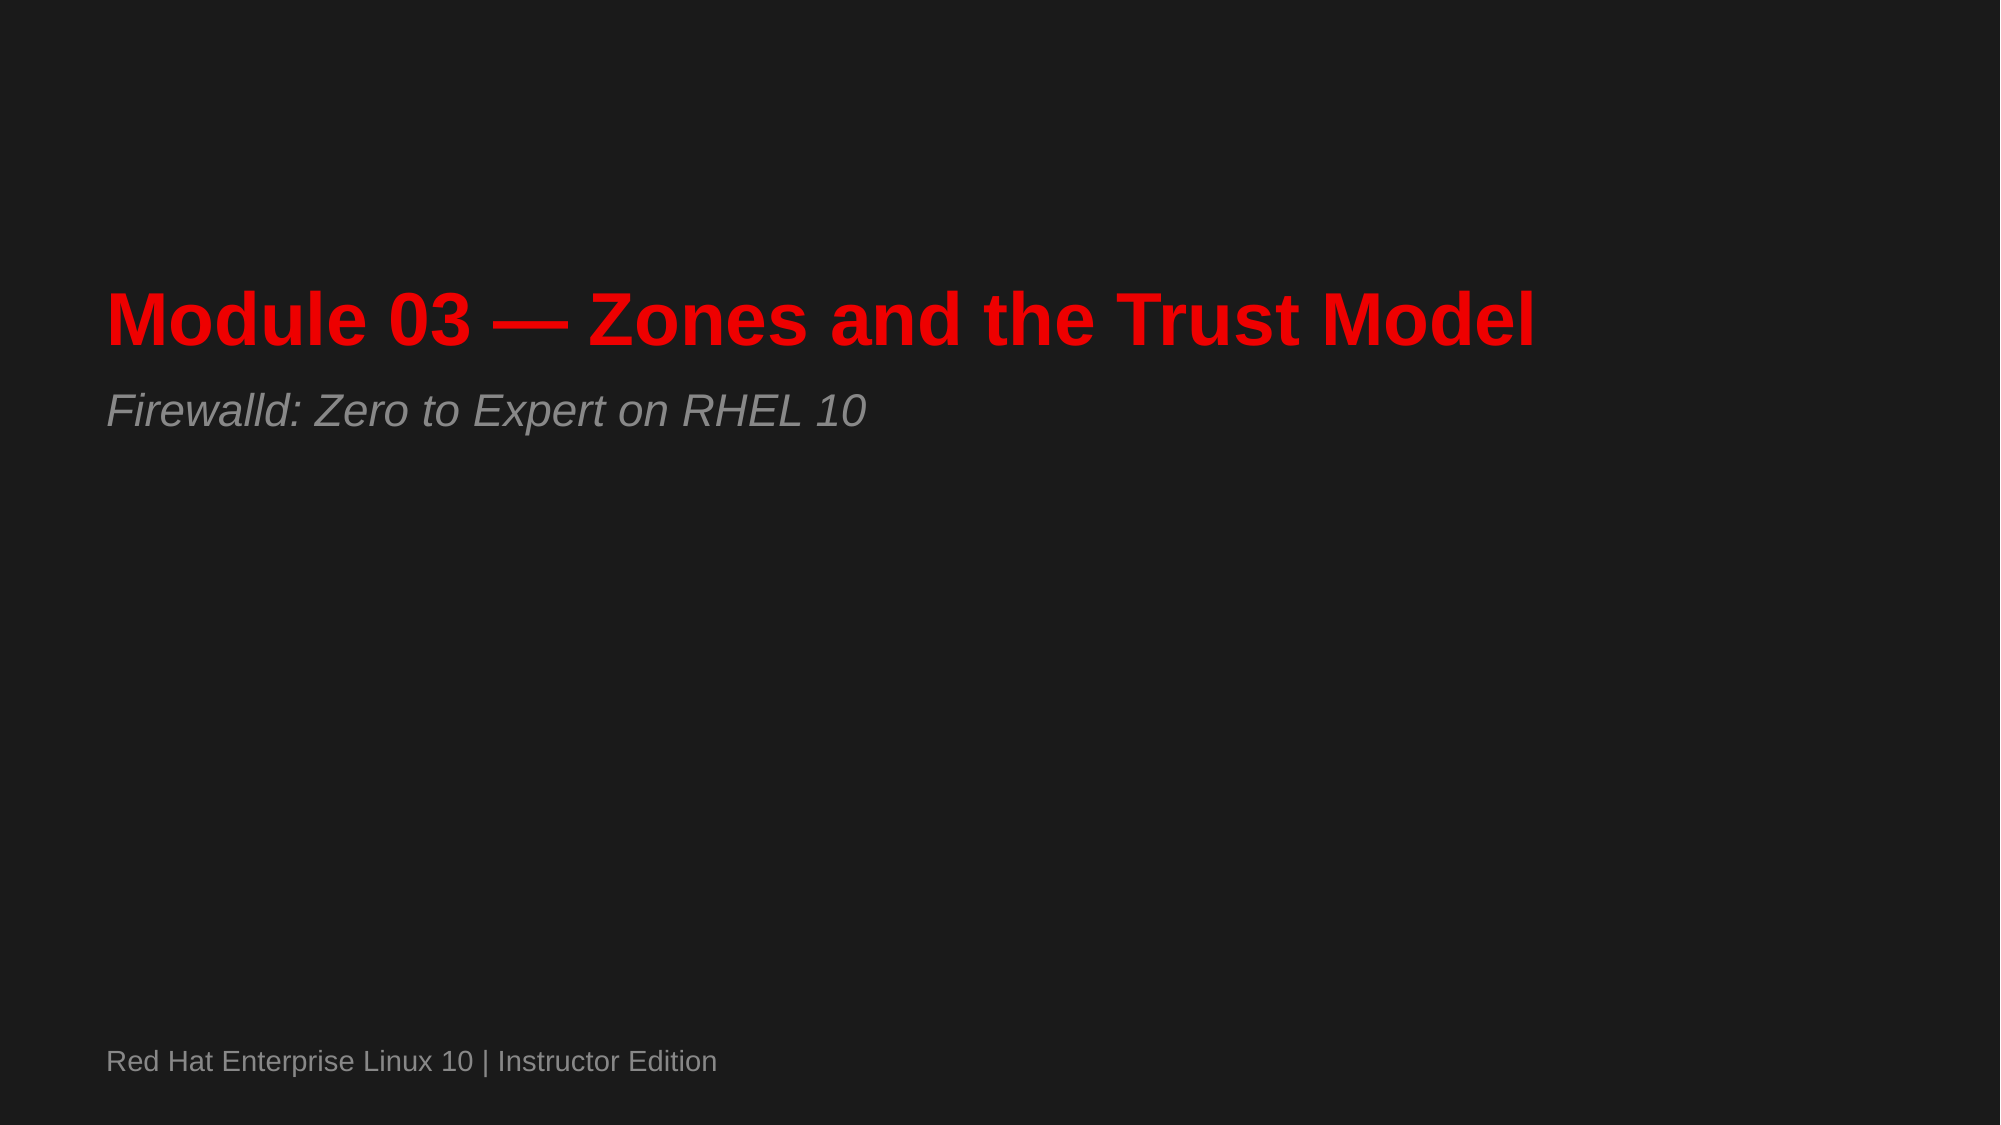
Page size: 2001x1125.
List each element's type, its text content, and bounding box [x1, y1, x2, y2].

text_box Red Hat Enterprise Linux 10 | Instructor Edition [88, 1033, 1912, 1093]
text_box Module 03 — Zones and the Trust Model Firewalld: Zero to Expert on RHEL 10 [88, 265, 1912, 562]
